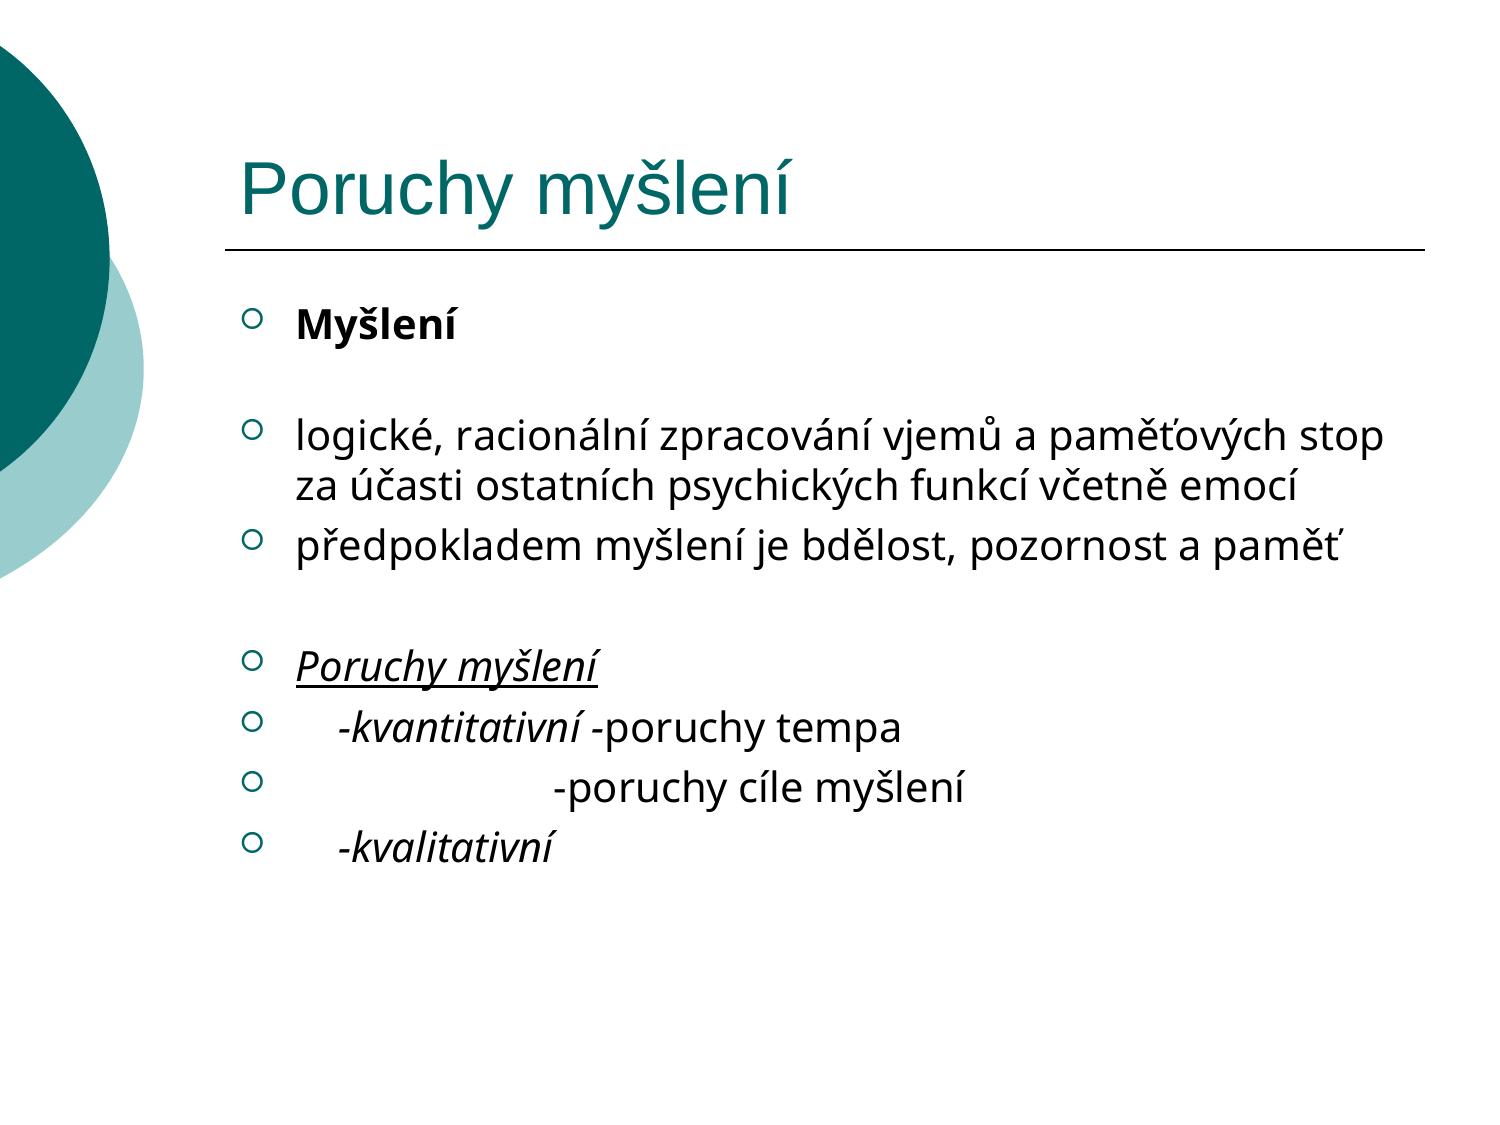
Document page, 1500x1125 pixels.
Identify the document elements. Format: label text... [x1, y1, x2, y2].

list Myšlení logické, racionální zpracování vjemů a paměťových stop za účasti ostatních psychických funkcí včetně emocí předpokladem myšlení je bdělost, pozornost a paměť Poruchy myšlení -kvantitativní -poruchy tempa -poruchy cíle myšlení -kvalitativní [224, 299, 1425, 975]
title Poruchy myšlení [224, 49, 1425, 237]
